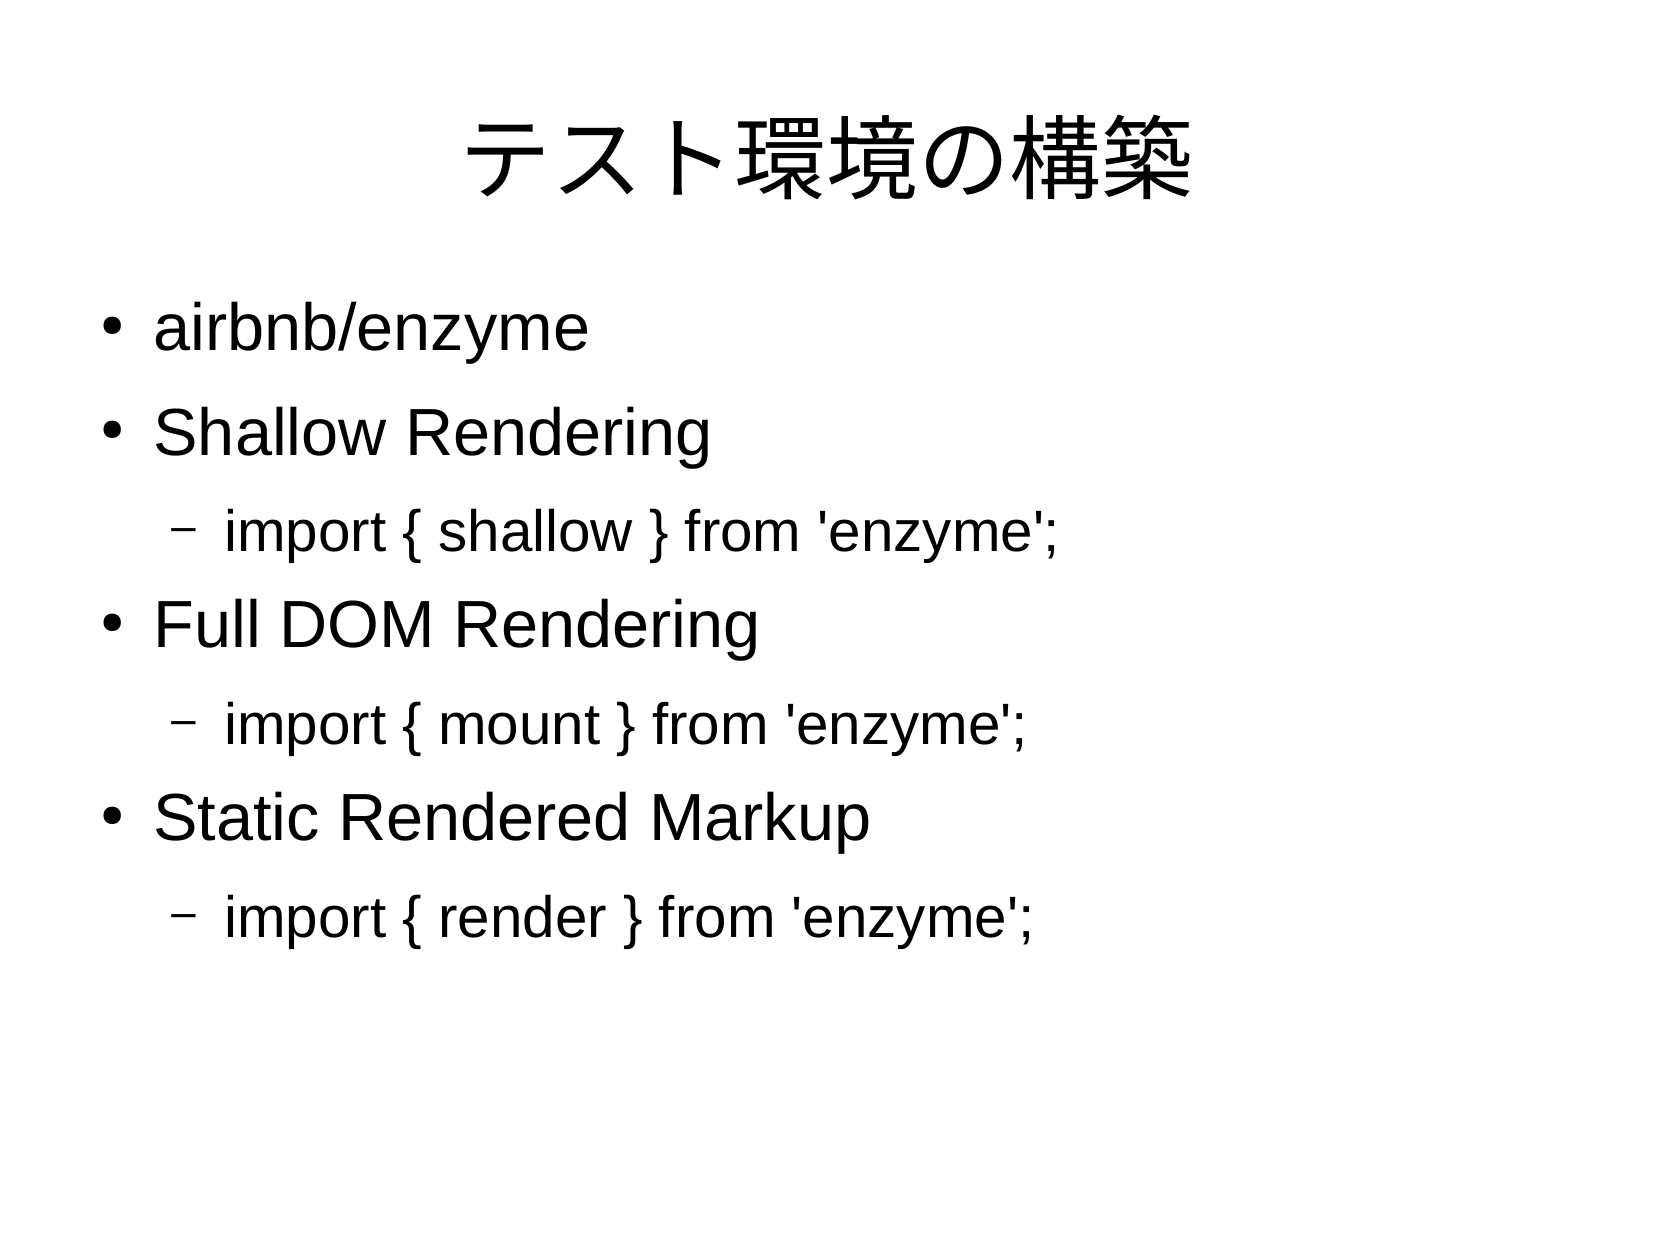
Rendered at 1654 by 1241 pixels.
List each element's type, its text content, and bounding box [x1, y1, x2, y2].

title テスト環境の構築 [82, 49, 1571, 257]
list airbnb/enzyme Shallow Rendering import { shallow } from 'enzyme'; Full DOM Rendering import { mount } from 'enzyme'; Static Rendered Markup import { render } from 'enzyme'; [82, 290, 1571, 1010]
